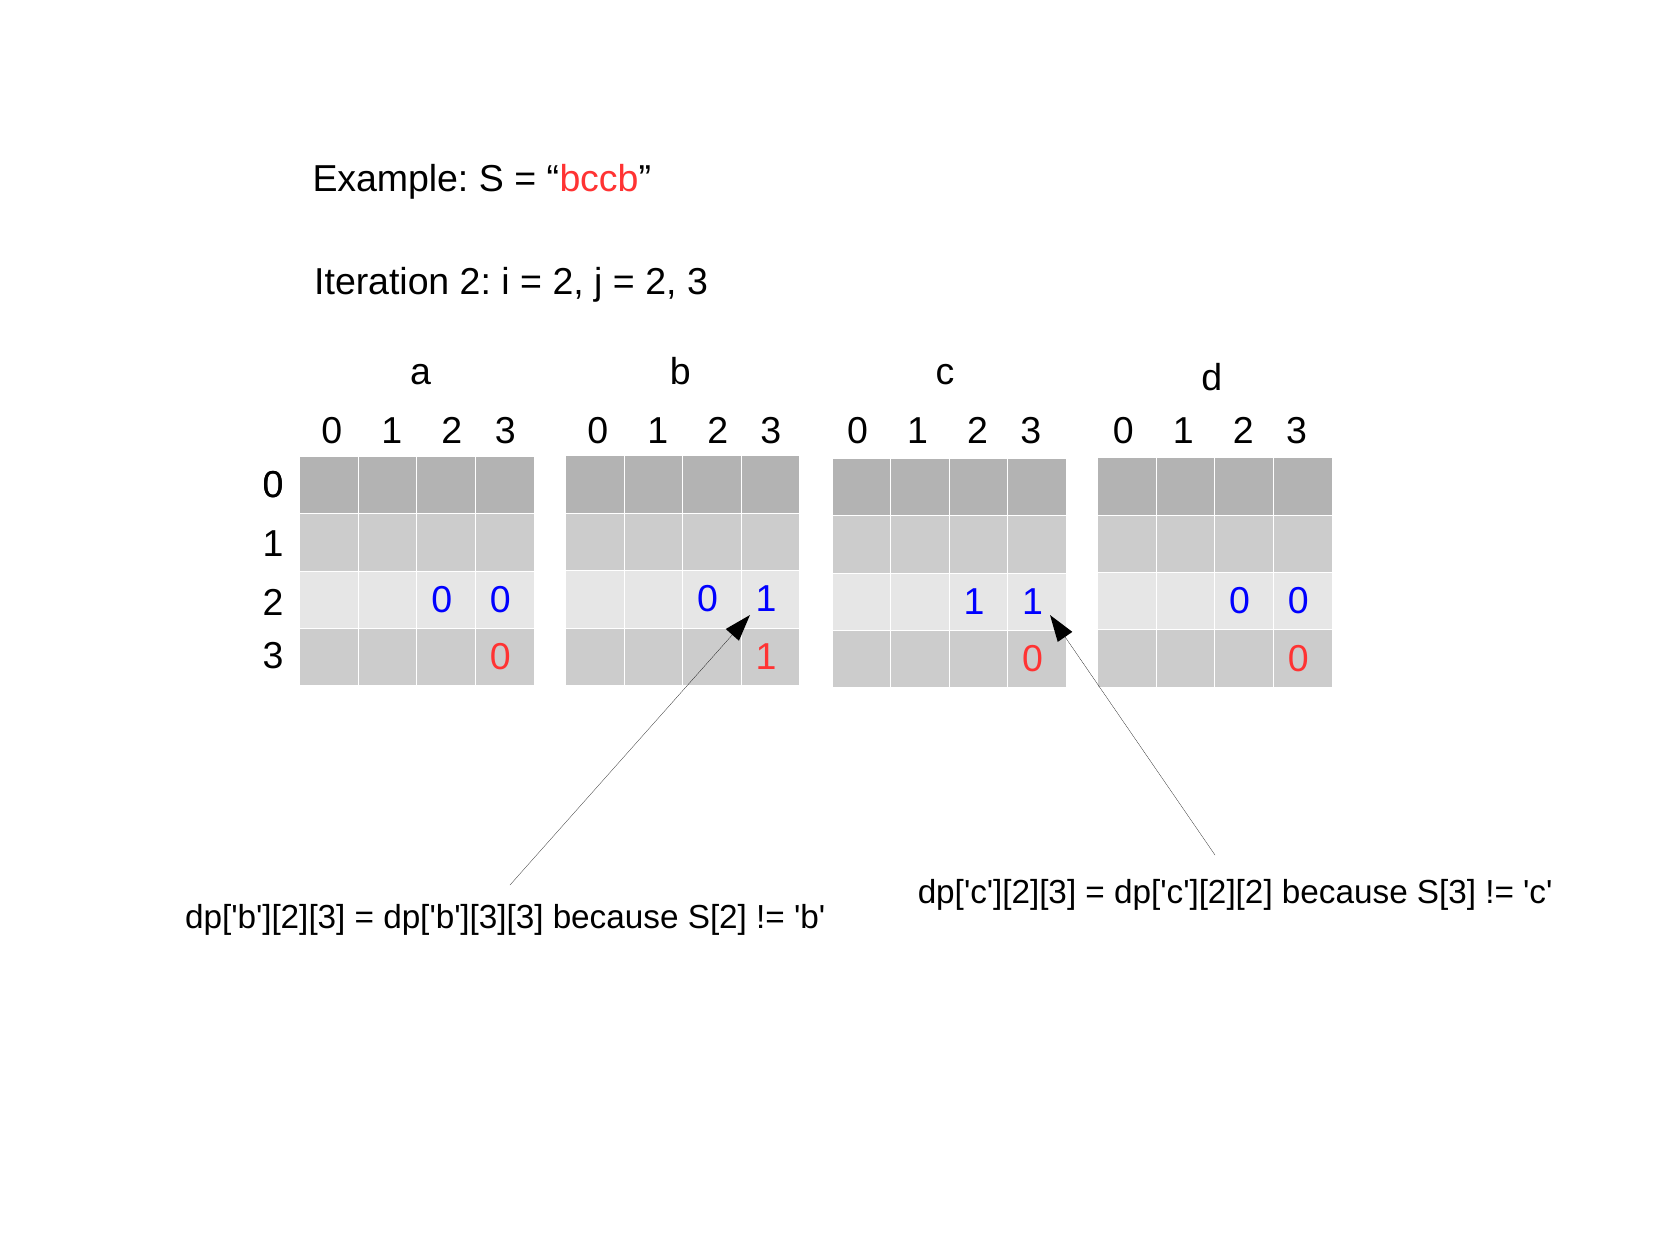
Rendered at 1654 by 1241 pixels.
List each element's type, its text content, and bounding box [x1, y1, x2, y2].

table_cell 0 [476, 572, 534, 628]
text_box dp['b'][2][3] = dp['b'][3][3] because S[2] != 'b' [170, 890, 871, 943]
text_box a [395, 343, 456, 401]
table_cell 0 [476, 629, 534, 685]
table_cell [833, 516, 890, 573]
table_cell [300, 629, 358, 685]
text_box 1 [1158, 402, 1218, 460]
table_cell [1215, 516, 1273, 572]
table_header [417, 460, 475, 513]
table_cell [891, 631, 949, 687]
table_header [566, 456, 624, 513]
table_cell [1098, 573, 1156, 629]
text_box 2 [247, 573, 308, 626]
table_cell 1 [950, 574, 1007, 630]
table_cell 0 [1215, 573, 1273, 629]
text_box 0 [247, 455, 308, 513]
table_cell [566, 629, 624, 685]
table_cell [1157, 573, 1214, 629]
table_cell [476, 514, 534, 571]
table_cell [1098, 630, 1156, 687]
text_box 2 [1218, 402, 1271, 460]
table_cell 0 [1274, 630, 1332, 687]
table_cell [683, 629, 731, 685]
table_cell [1008, 516, 1066, 573]
table_cell [359, 514, 416, 571]
text_box 0 [832, 402, 892, 460]
text_box 2 [426, 402, 480, 460]
table_header [625, 460, 682, 513]
text_box 1 [366, 402, 426, 460]
text_box 1 [632, 402, 692, 460]
text_box 3 [1005, 402, 1066, 460]
text_box 3 [247, 626, 308, 684]
table_cell 0 [1274, 573, 1332, 629]
text_box 0 [306, 402, 366, 460]
table_cell 1 [742, 629, 799, 685]
table_header [742, 460, 799, 513]
table_cell [417, 629, 475, 685]
table_cell [1215, 630, 1273, 687]
table_header [1098, 460, 1156, 515]
table_cell [833, 631, 890, 687]
table_cell [417, 514, 475, 571]
text_box 3 [480, 402, 541, 460]
text_box 3 [1271, 402, 1332, 460]
text_box 0 [1098, 402, 1158, 460]
text_box Example: S = “bccb” [297, 149, 673, 207]
table_header [1215, 460, 1273, 515]
table_cell [1157, 516, 1214, 572]
table_cell 1 [1008, 574, 1066, 630]
text_box 3 [745, 402, 806, 460]
table_cell [566, 514, 624, 570]
table_cell 1 [742, 571, 799, 628]
table_cell [625, 514, 682, 570]
table_cell 0 [1008, 631, 1066, 687]
text_box d [1186, 349, 1247, 402]
table_header [683, 460, 741, 513]
table_cell [742, 514, 799, 570]
table_cell [625, 571, 682, 628]
table_header [950, 460, 1007, 515]
table_cell [891, 516, 949, 573]
text_box 2 [692, 402, 745, 460]
table_cell [689, 636, 741, 685]
table_header [833, 460, 890, 515]
text_box 1 [892, 402, 952, 460]
text_box 1 [247, 514, 308, 572]
text_box b [655, 343, 716, 401]
table_cell [683, 514, 741, 570]
table_header [1008, 460, 1066, 515]
table_cell 0 [417, 572, 475, 628]
table_header [476, 460, 534, 513]
table_cell 0 [683, 571, 741, 628]
table_cell [300, 572, 358, 628]
table_cell [950, 631, 1007, 687]
text_box 0 [572, 402, 632, 460]
table_cell [891, 574, 949, 630]
table_cell [833, 574, 890, 630]
text_box 2 [952, 402, 1005, 460]
table_cell [1157, 630, 1214, 687]
table_cell [359, 572, 416, 628]
table_cell [1274, 516, 1332, 572]
table_header [308, 460, 358, 513]
text_box dp['c'][2][3] = dp['c'][2][2] because S[3] != 'c' [903, 866, 1576, 919]
table_cell [1098, 516, 1156, 572]
table_cell [359, 629, 416, 685]
text_box Iteration 2: i = 2, j = 2, 3 [299, 253, 915, 311]
table_cell [625, 629, 682, 685]
table_header [1274, 460, 1332, 515]
table_header [359, 460, 416, 513]
table_cell [950, 516, 1007, 573]
table_cell [566, 571, 624, 628]
table_cell [308, 514, 358, 571]
table_header [891, 460, 949, 515]
table_header [1157, 460, 1214, 515]
text_box c [920, 343, 981, 401]
